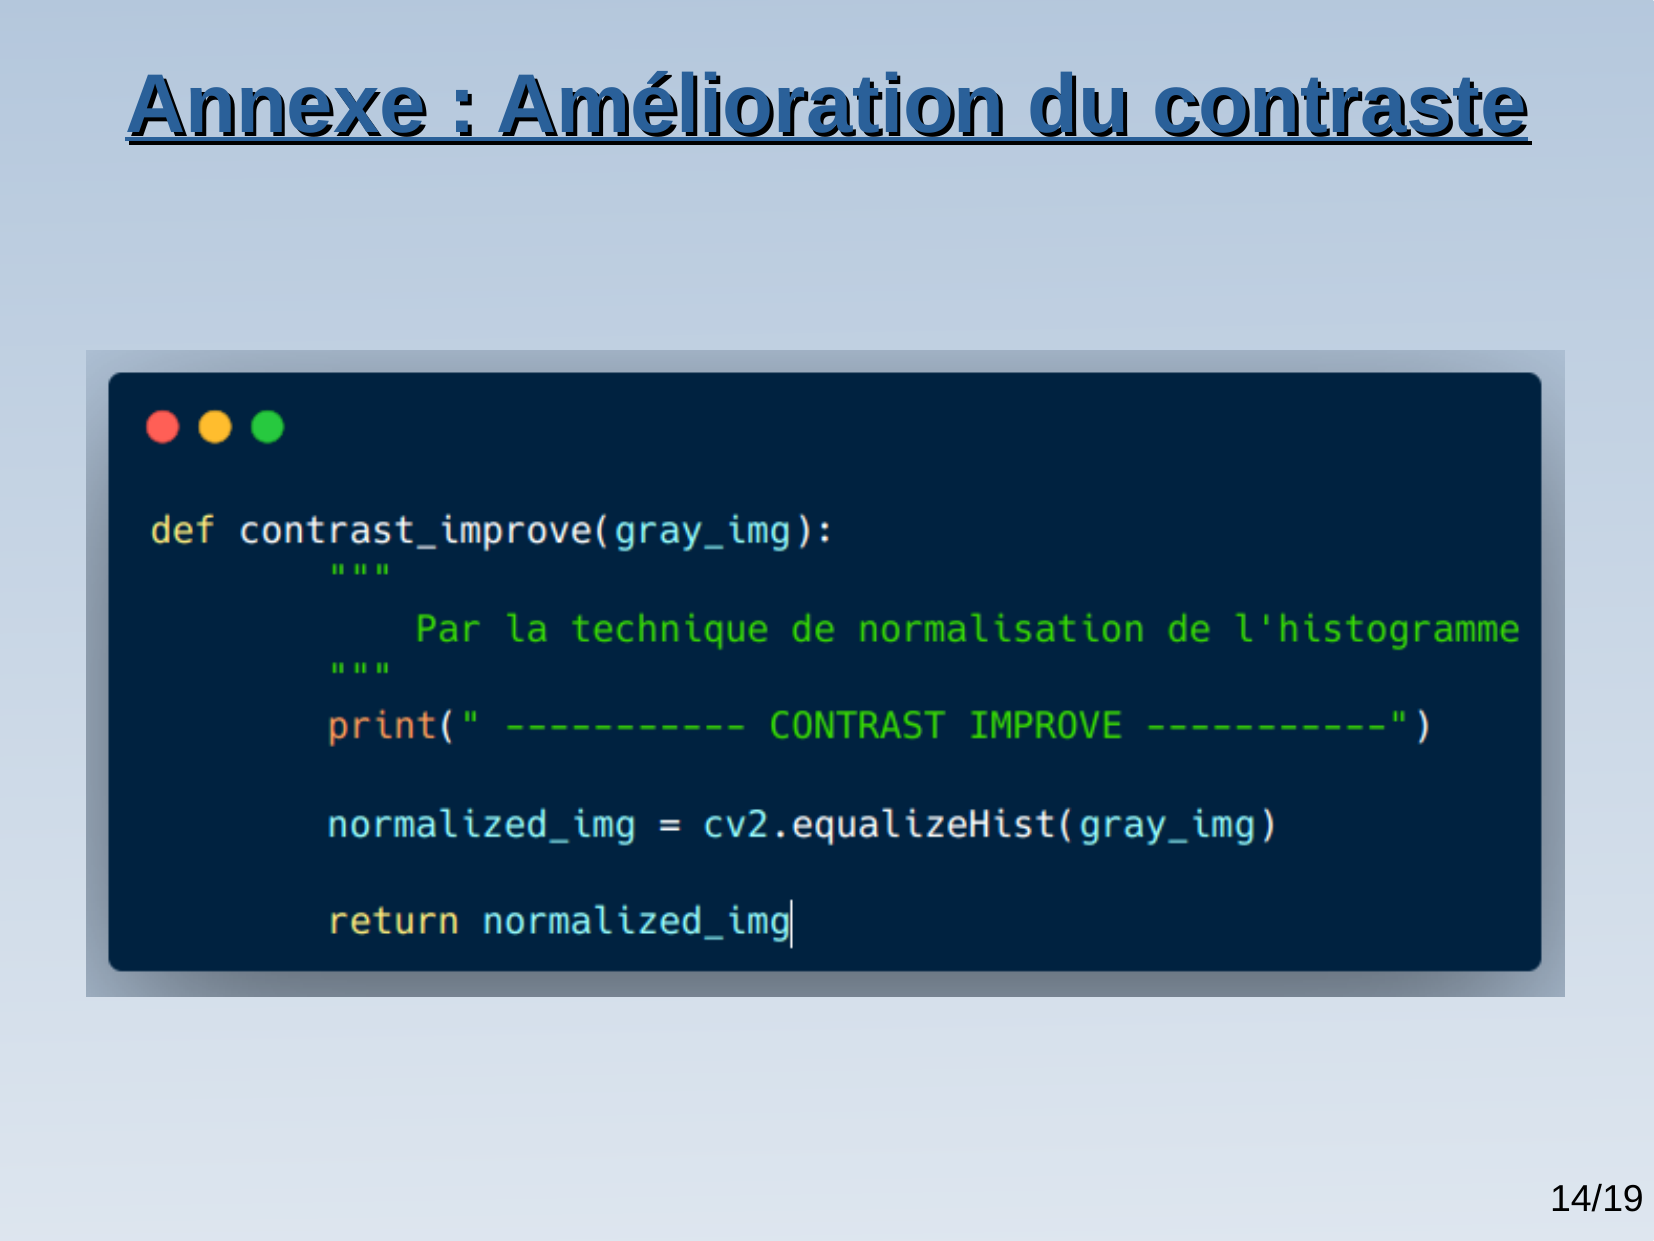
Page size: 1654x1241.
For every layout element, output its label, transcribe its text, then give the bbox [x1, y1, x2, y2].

picture [86, 350, 1565, 997]
title Annexe : Amélioration du contraste [82, 0, 1571, 207]
